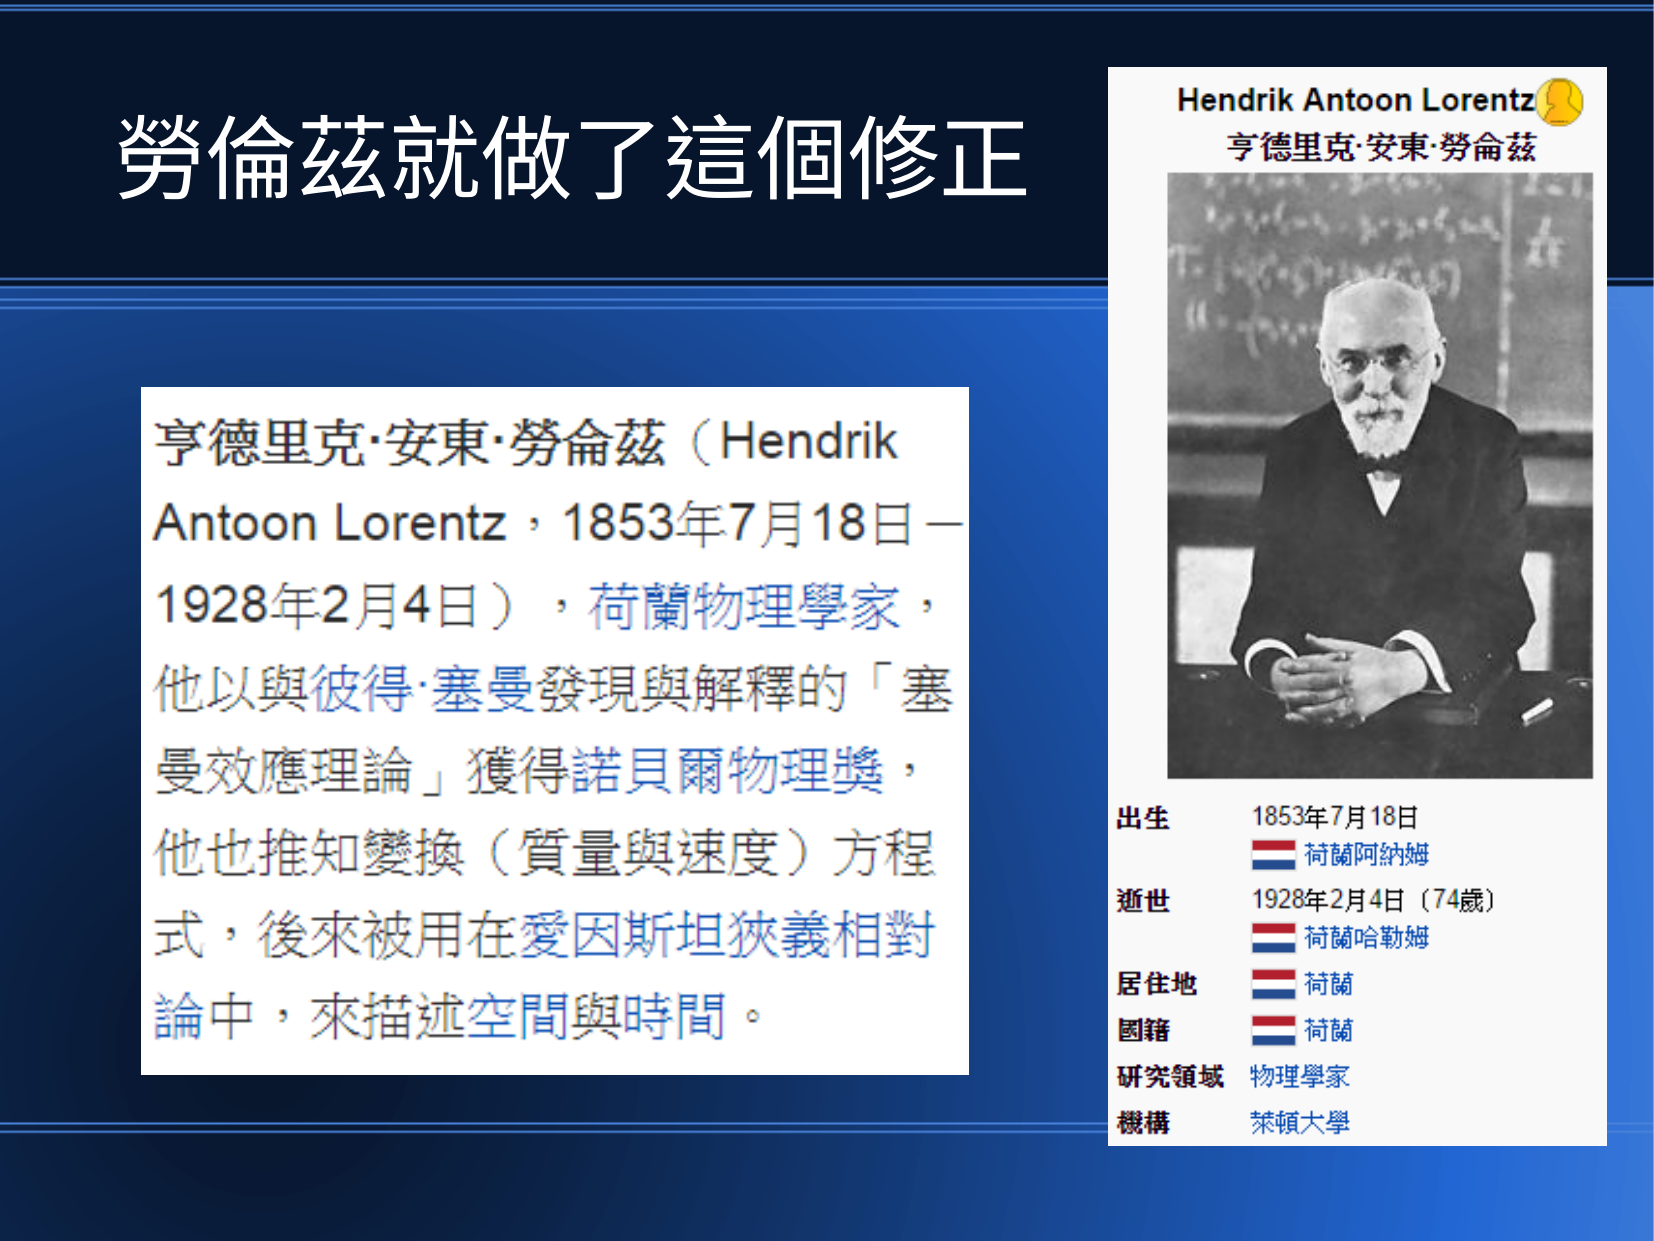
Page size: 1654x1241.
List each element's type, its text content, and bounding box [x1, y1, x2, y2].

picture [0, 0, 1654, 1241]
title 勞倫茲就做了這個修正 [82, 49, 1063, 257]
